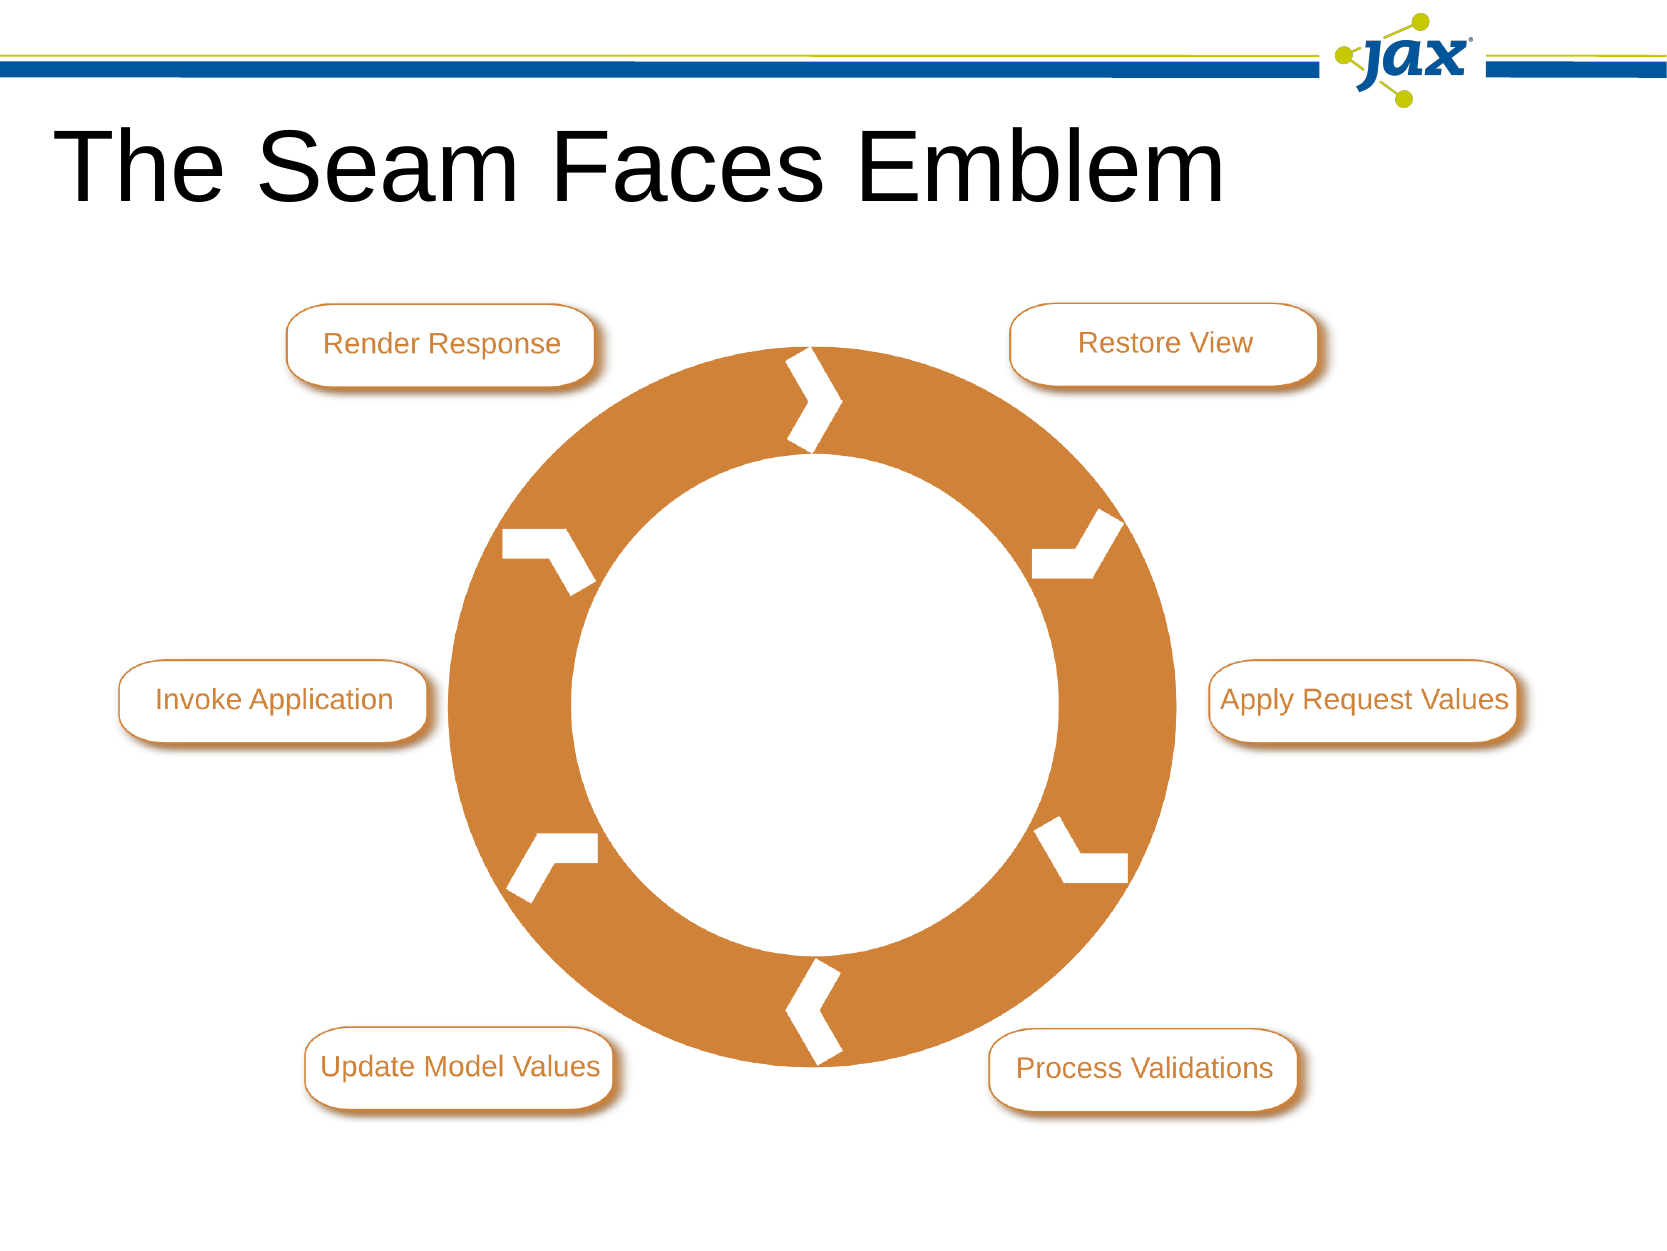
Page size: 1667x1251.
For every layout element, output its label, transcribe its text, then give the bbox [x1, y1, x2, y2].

picture [1335, 13, 1473, 91]
picture [112, 299, 1538, 1126]
title The Seam Faces Emblem [37, 91, 1651, 230]
